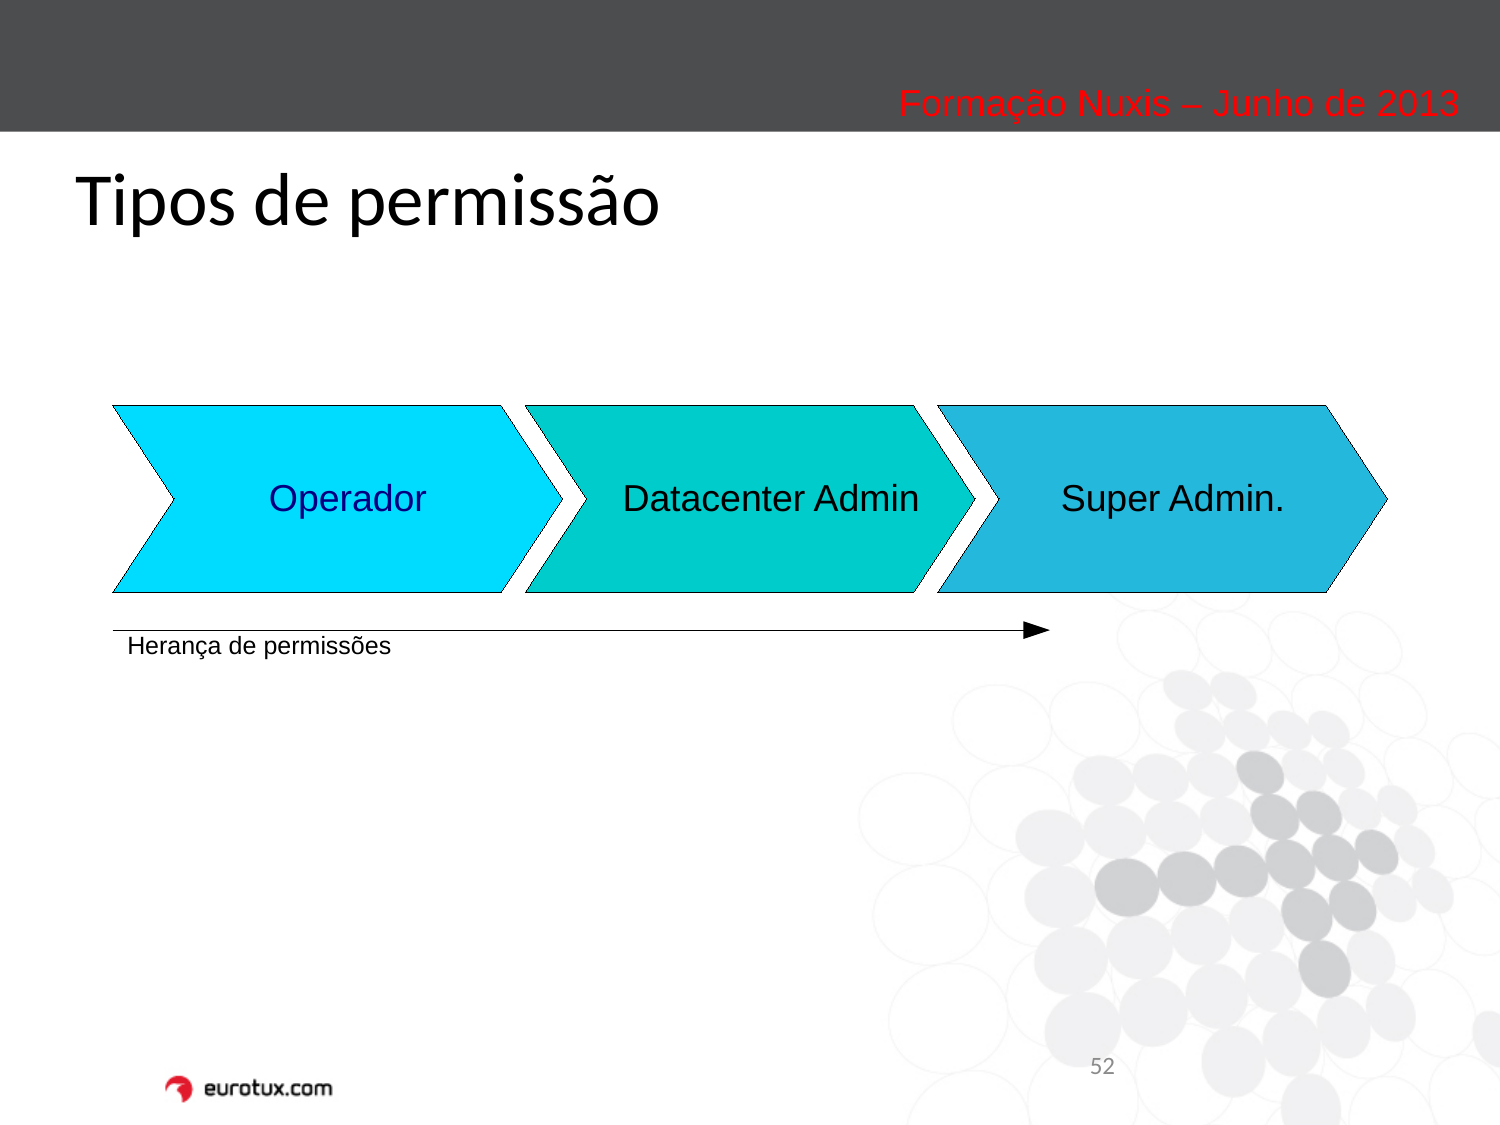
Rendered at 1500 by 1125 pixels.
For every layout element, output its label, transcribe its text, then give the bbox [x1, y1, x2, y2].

text_box Herança de permissões [112, 624, 526, 668]
text_box Operador [112, 405, 563, 593]
text_box Super Admin. [937, 405, 1388, 593]
text_box Datacenter Admin [525, 405, 976, 593]
title Tipos de permissão [75, 112, 1425, 301]
picture [0, 0, 1500, 1125]
